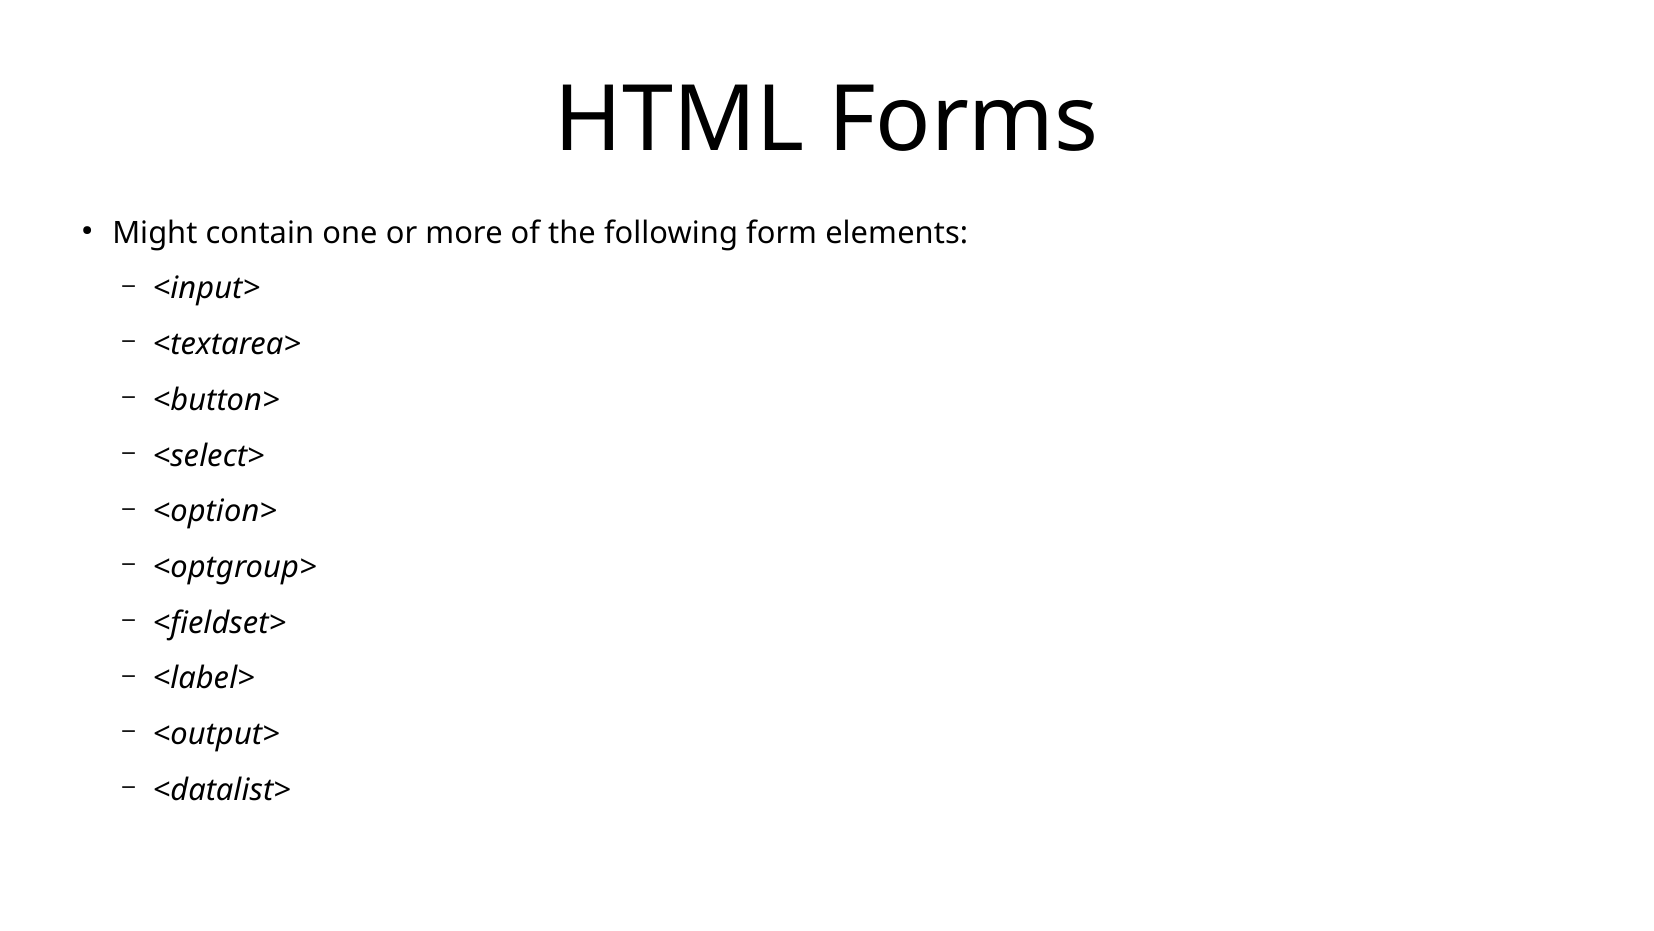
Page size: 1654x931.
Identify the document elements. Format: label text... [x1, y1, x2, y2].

title HTML Forms [82, 37, 1571, 193]
list Might contain one or more of the following form elements: <input> <textarea> <button> <select> <option> <optgroup> <fieldset> <label> <output> <datalist> [71, 210, 1561, 811]
